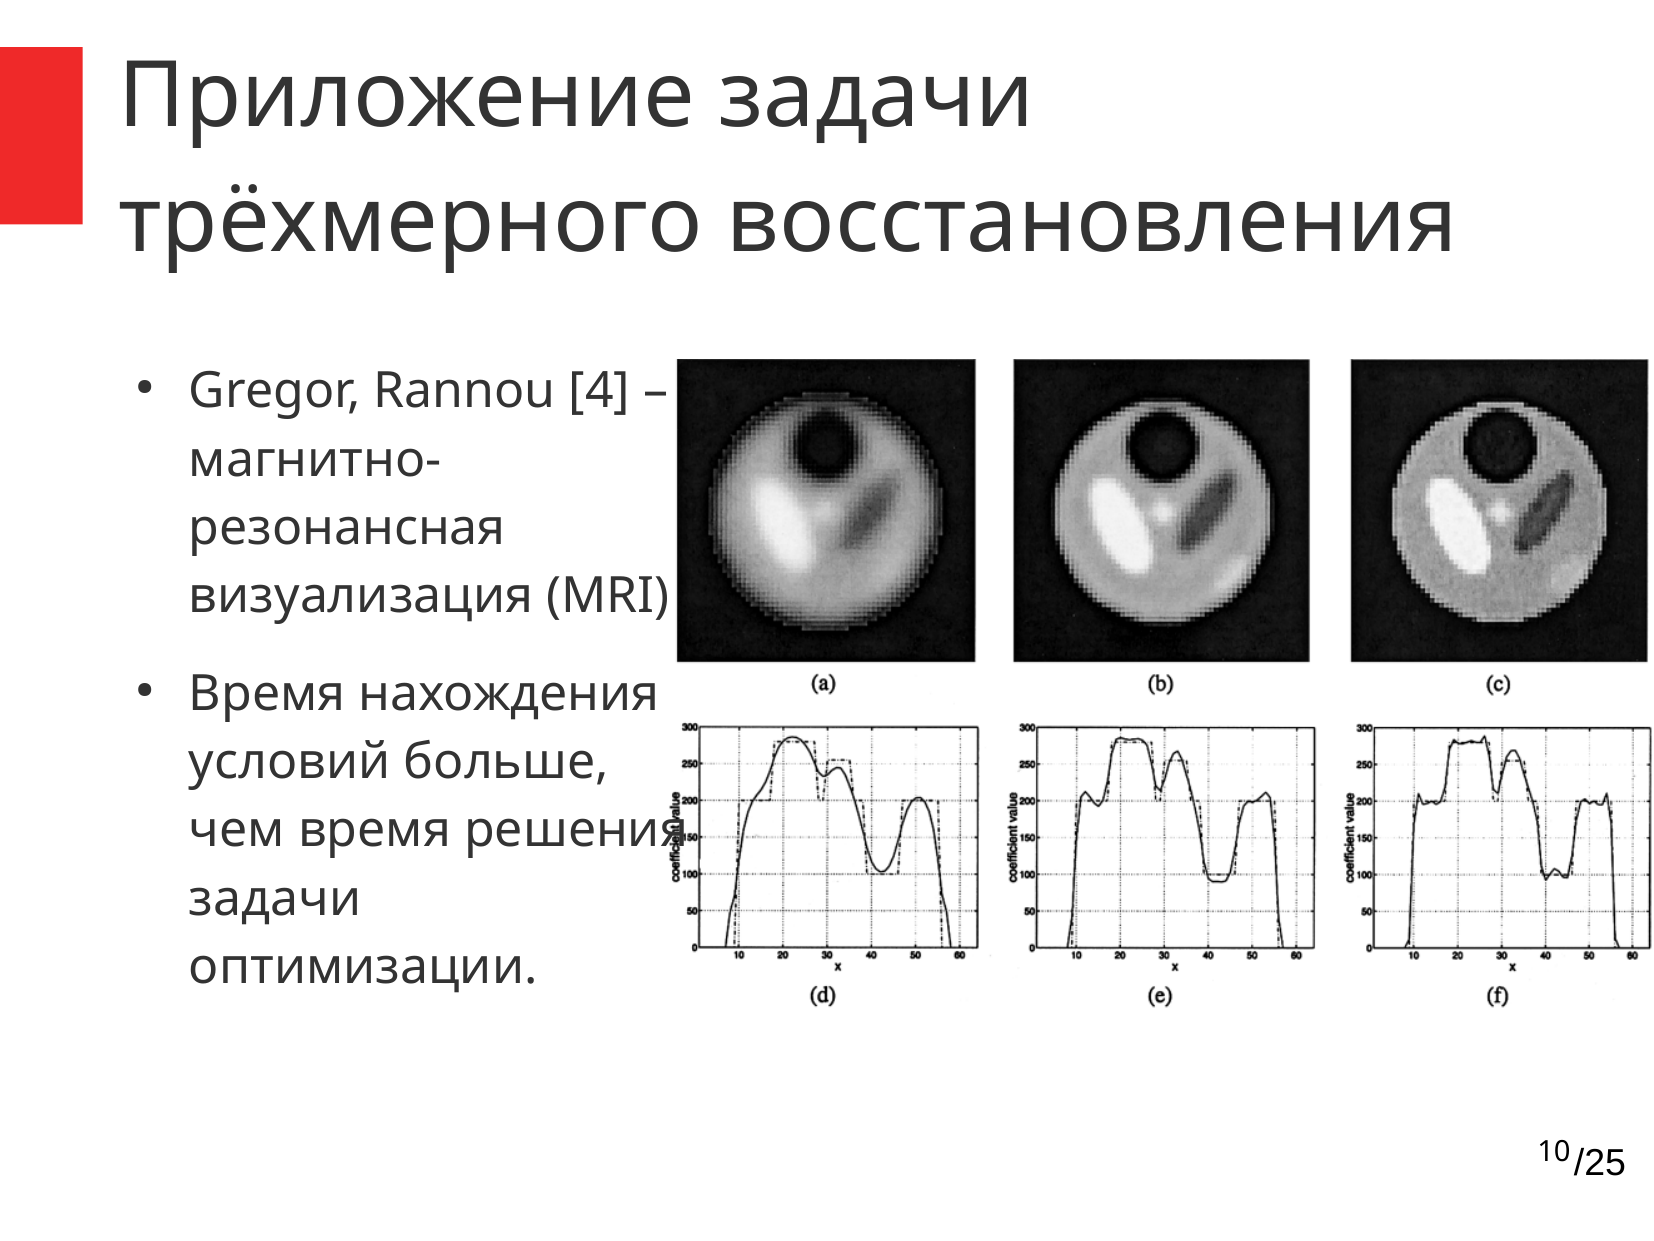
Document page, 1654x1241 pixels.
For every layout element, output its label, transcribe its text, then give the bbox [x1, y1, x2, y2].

picture [697, 359, 1654, 1010]
text_box /25 [1559, 1134, 1654, 1205]
title Приложение задачи трёхмерного восстановления [118, 45, 1571, 261]
list Gregor, Rannou [4] – магнитно-резонансная визуализация (MRI) Время нахождения условий больше, чем время решения задачи оптимизации. [118, 354, 697, 1074]
